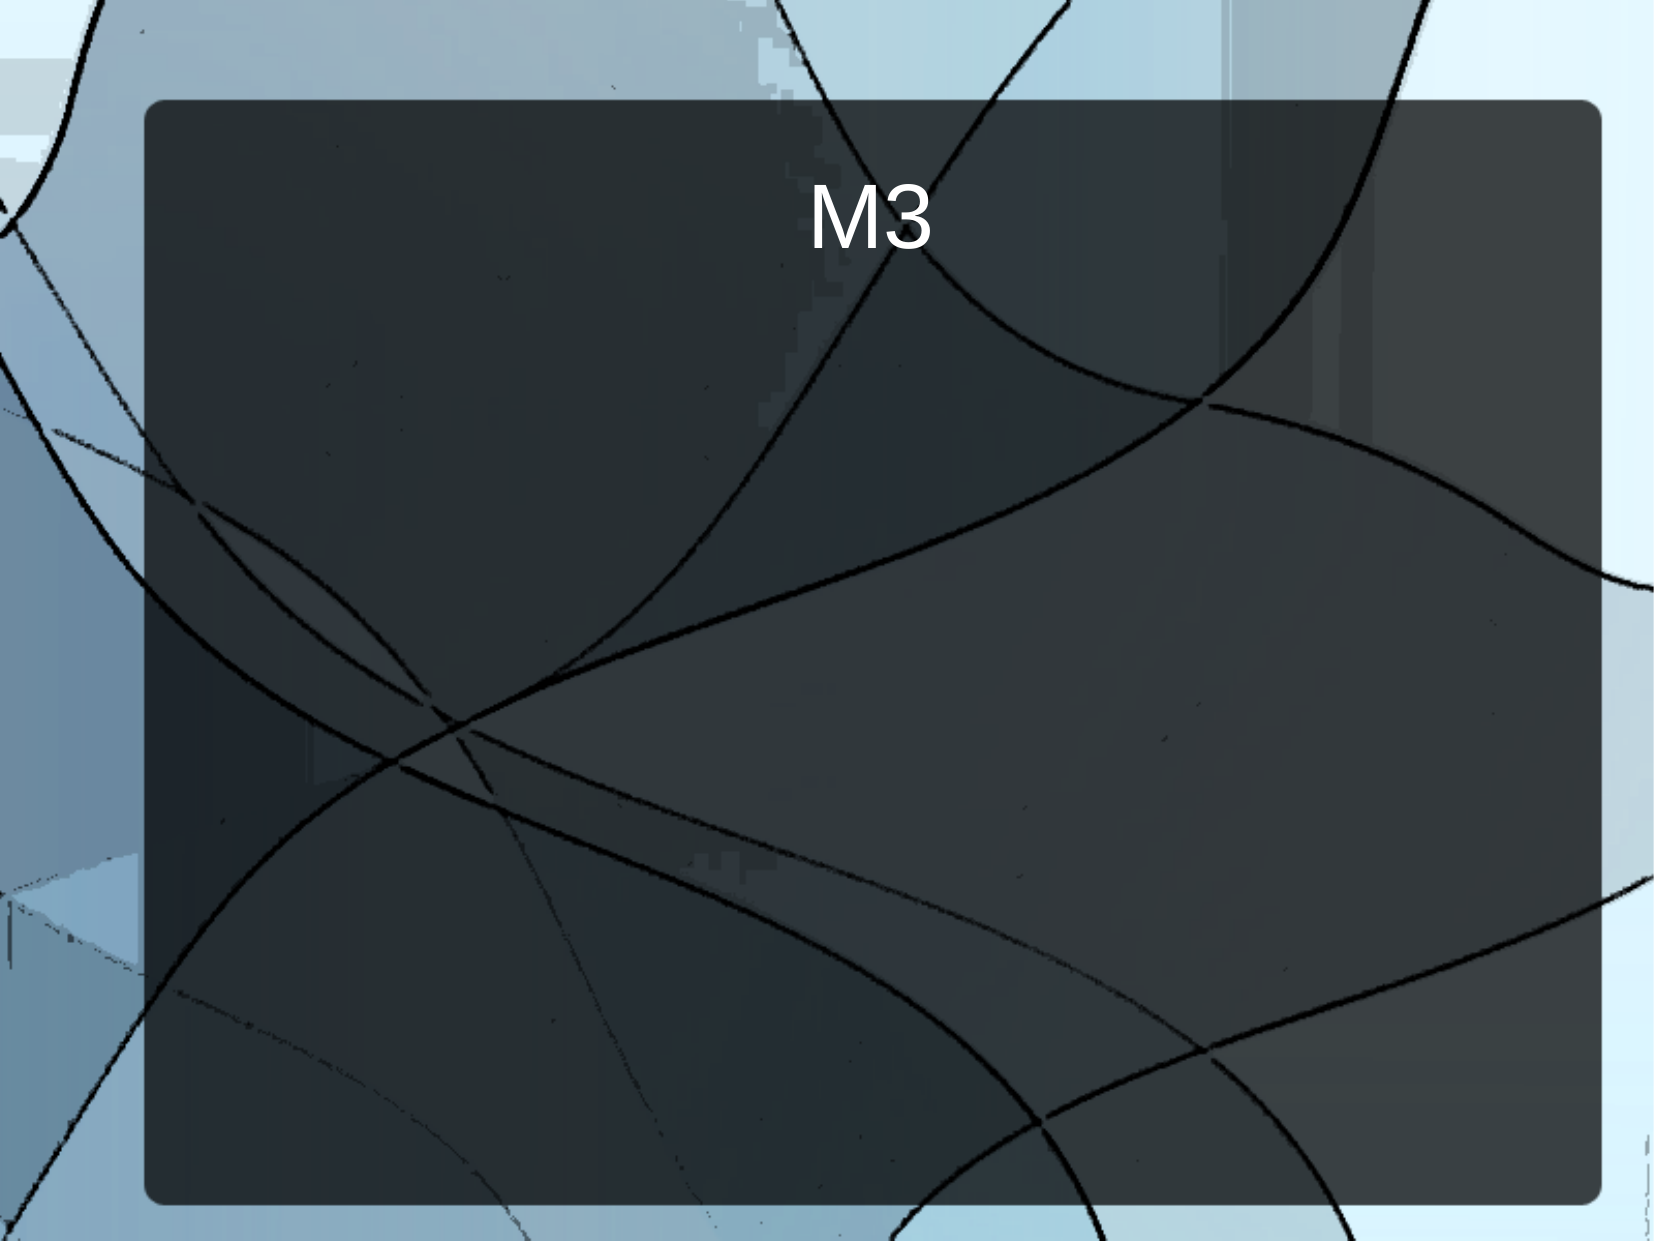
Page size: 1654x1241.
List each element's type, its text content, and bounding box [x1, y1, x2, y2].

picture [0, 0, 1654, 1241]
title M3 [159, 108, 1583, 325]
